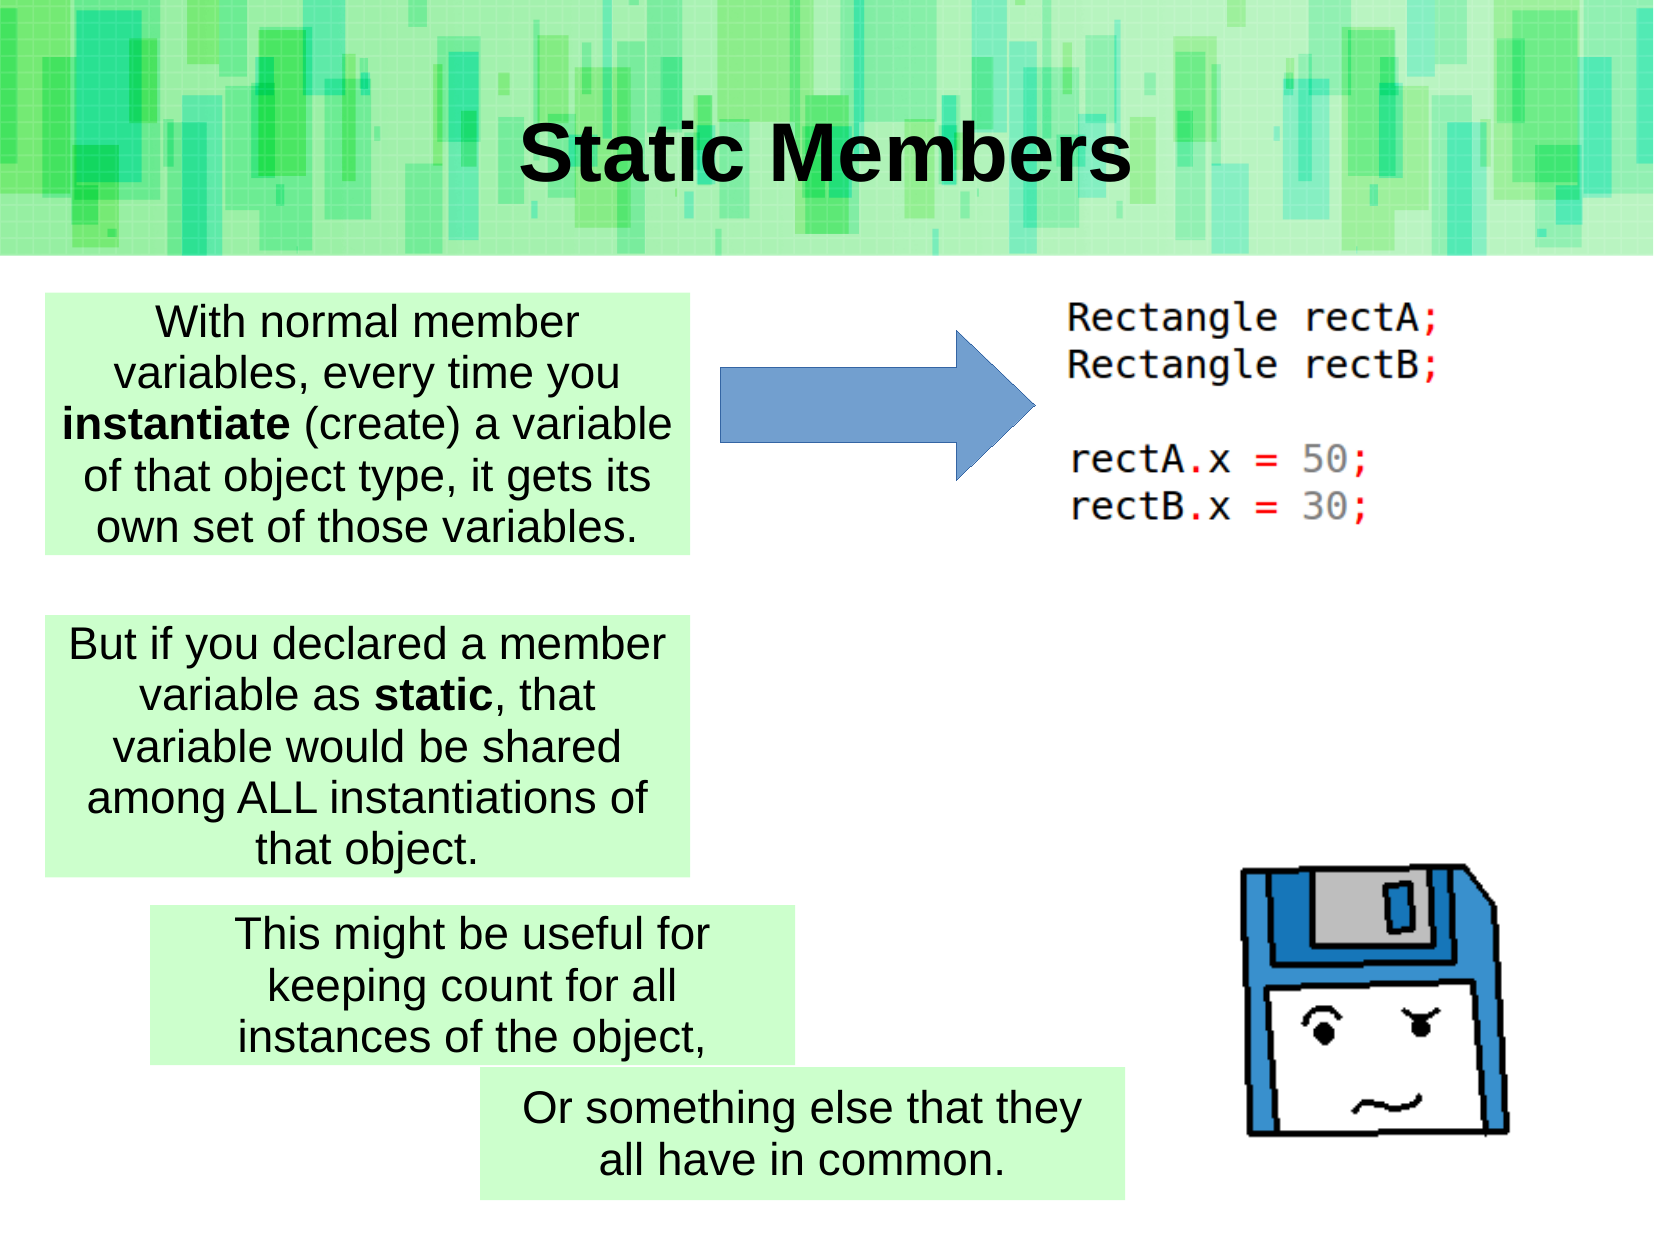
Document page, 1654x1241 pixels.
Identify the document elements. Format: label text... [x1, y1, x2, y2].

text_box With normal member variables, every time you instantiate (create) a variable of that object type, it gets its own set of those variables. [45, 292, 691, 556]
text_box Or something else that they all have in common. [480, 1067, 1126, 1201]
text_box But if you declared a member variable as static, that variable would be shared among ALL instantiations of that object. [45, 615, 691, 878]
title Static Members [82, 49, 1571, 257]
picture [0, 0, 1654, 1241]
text_box [720, 330, 1036, 481]
text_box This might be useful for keeping count for all instances of the object, [150, 905, 796, 1066]
